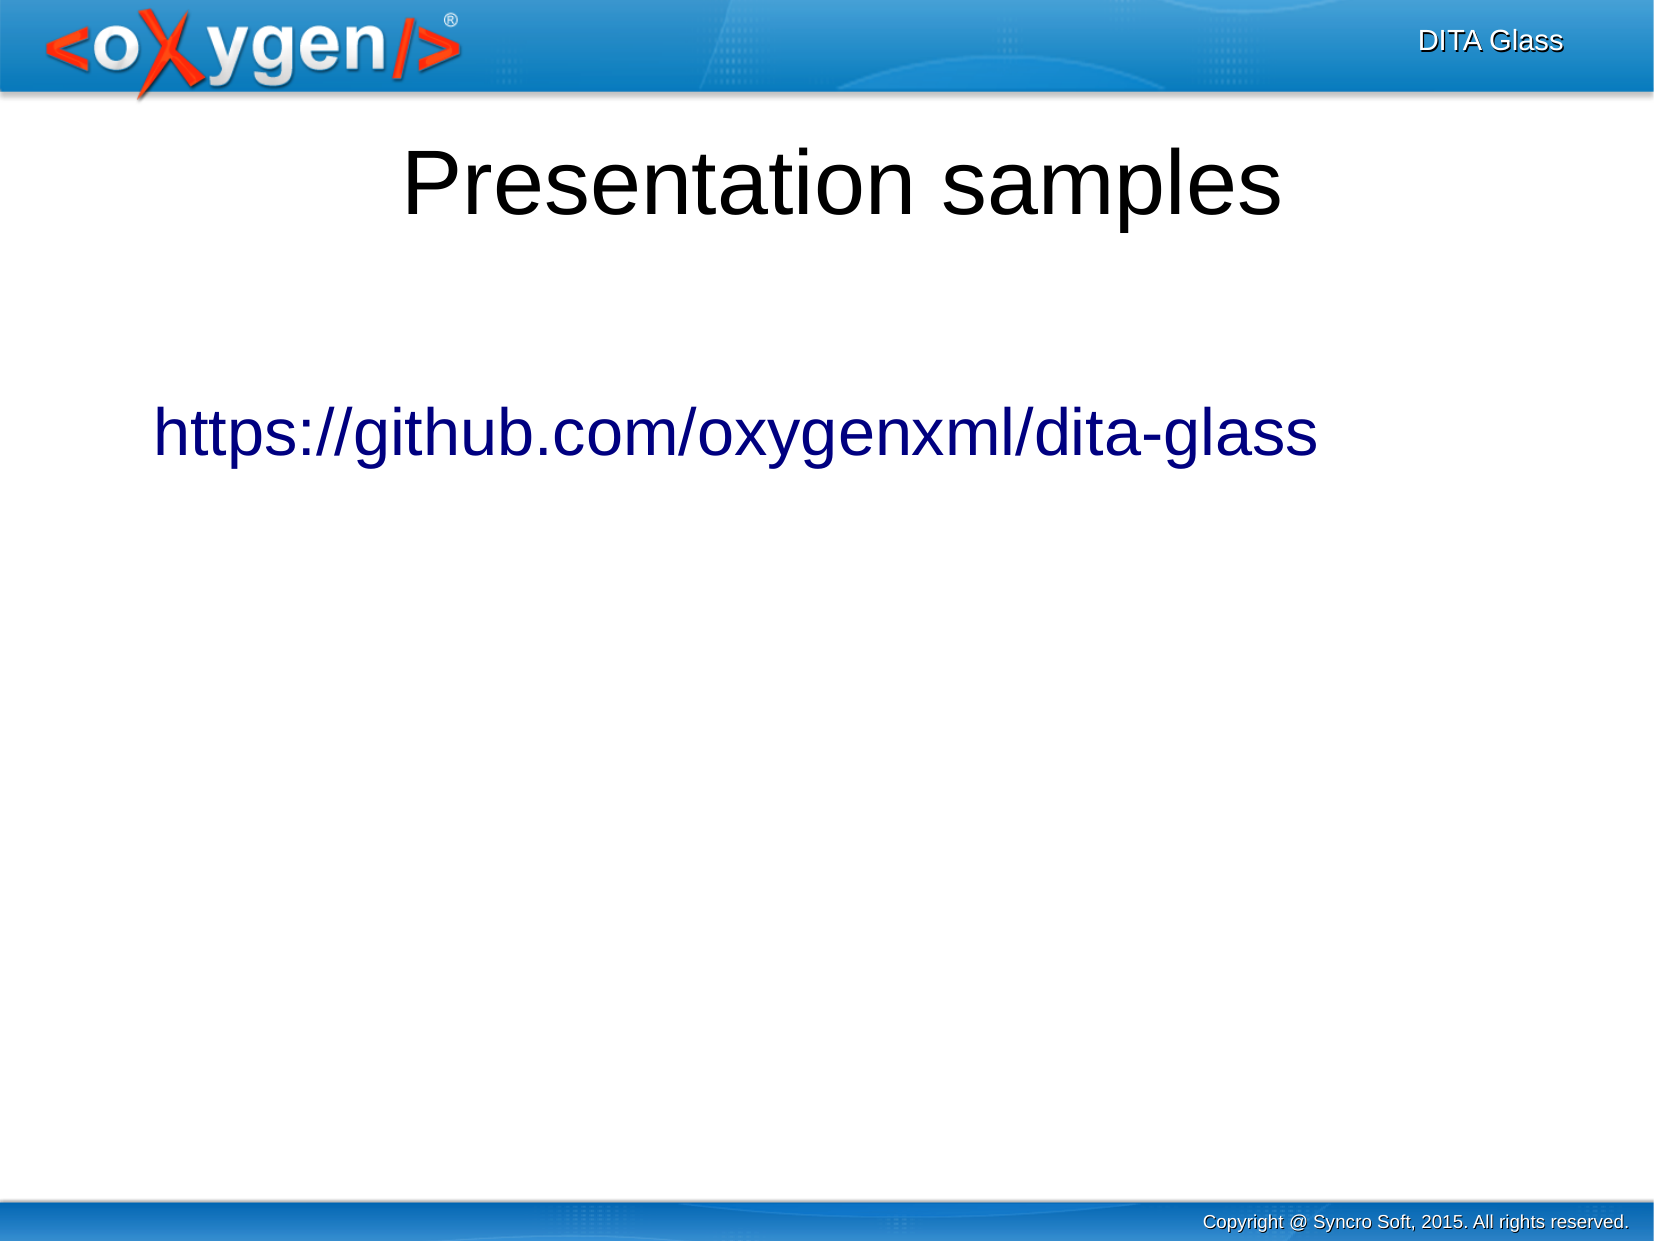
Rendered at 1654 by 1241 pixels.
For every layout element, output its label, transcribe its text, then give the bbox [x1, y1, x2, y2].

picture [0, 1195, 1654, 1241]
title Presentation samples [82, 78, 1571, 287]
picture [0, 0, 1654, 109]
list https://github.com/oxygenxml/dita-glass [82, 290, 1571, 634]
